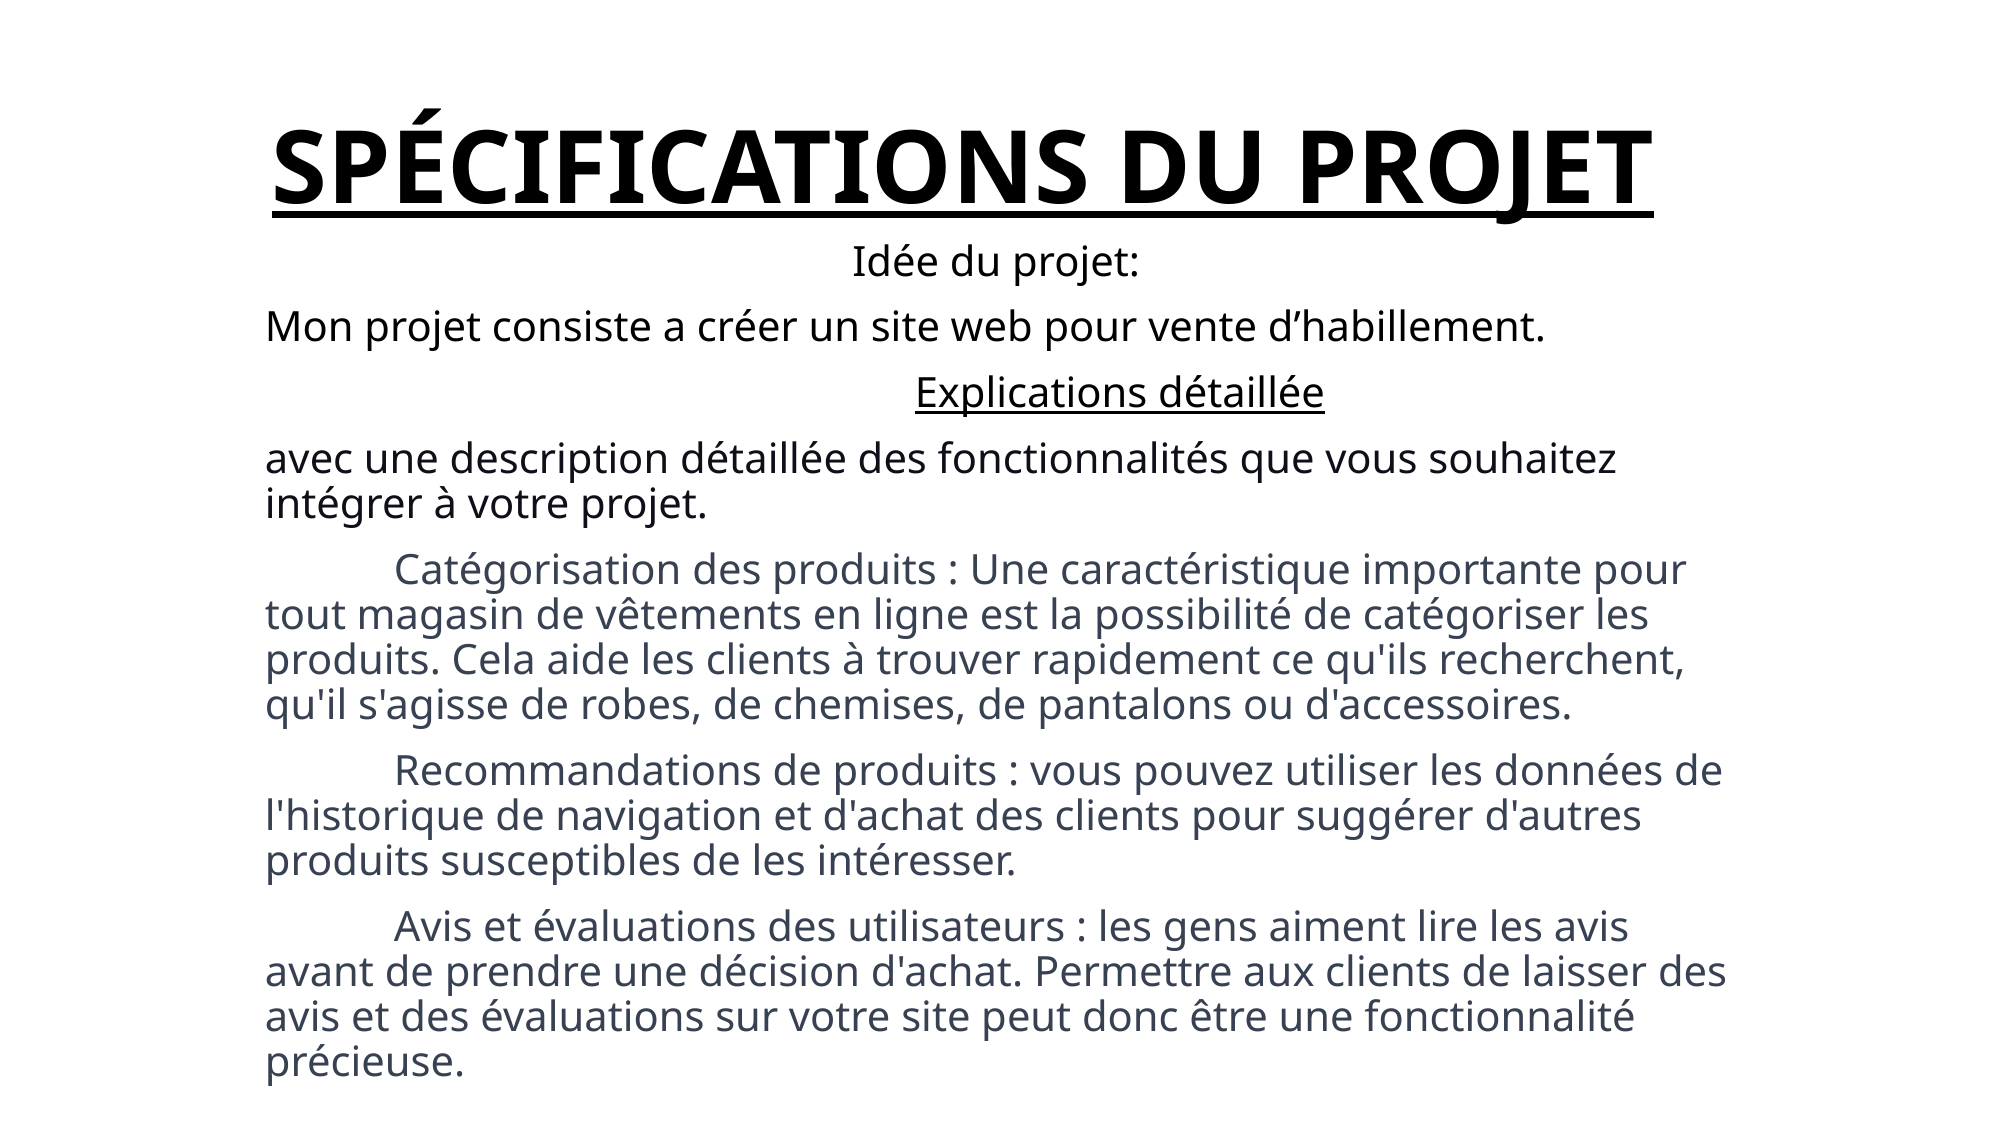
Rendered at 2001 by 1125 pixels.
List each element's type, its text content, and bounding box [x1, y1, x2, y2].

subtitle Idée du projet: Mon projet consiste a créer un site web pour vente d’habillement. Explications détaillée avec une description détaillée des fonctionnalités que vous souhaitez intégrer à votre projet. Catégorisation des produits : Une caractéristique importante pour tout magasin de vêtements en ligne est la possibilité de catégoriser les produits. Cela aide les clients à trouver rapidement ce qu'ils recherchent, qu'il s'agisse de robes, de chemises, de pantalons ou d'accessoires. Recommandations de produits : vous pouvez utiliser les données de l'historique de navigation et d'achat des clients pour suggérer d'autres produits susceptibles de les intéresser. Avis et évaluations des utilisateurs : les gens aiment lire les avis avant de prendre une décision d'achat. Permettre aux clients de laisser des avis et des évaluations sur votre site peut donc être une fonctionnalité précieuse. [249, 232, 1750, 1125]
title SPÉCIFICATIONS DU PROJET [213, 36, 1714, 233]
